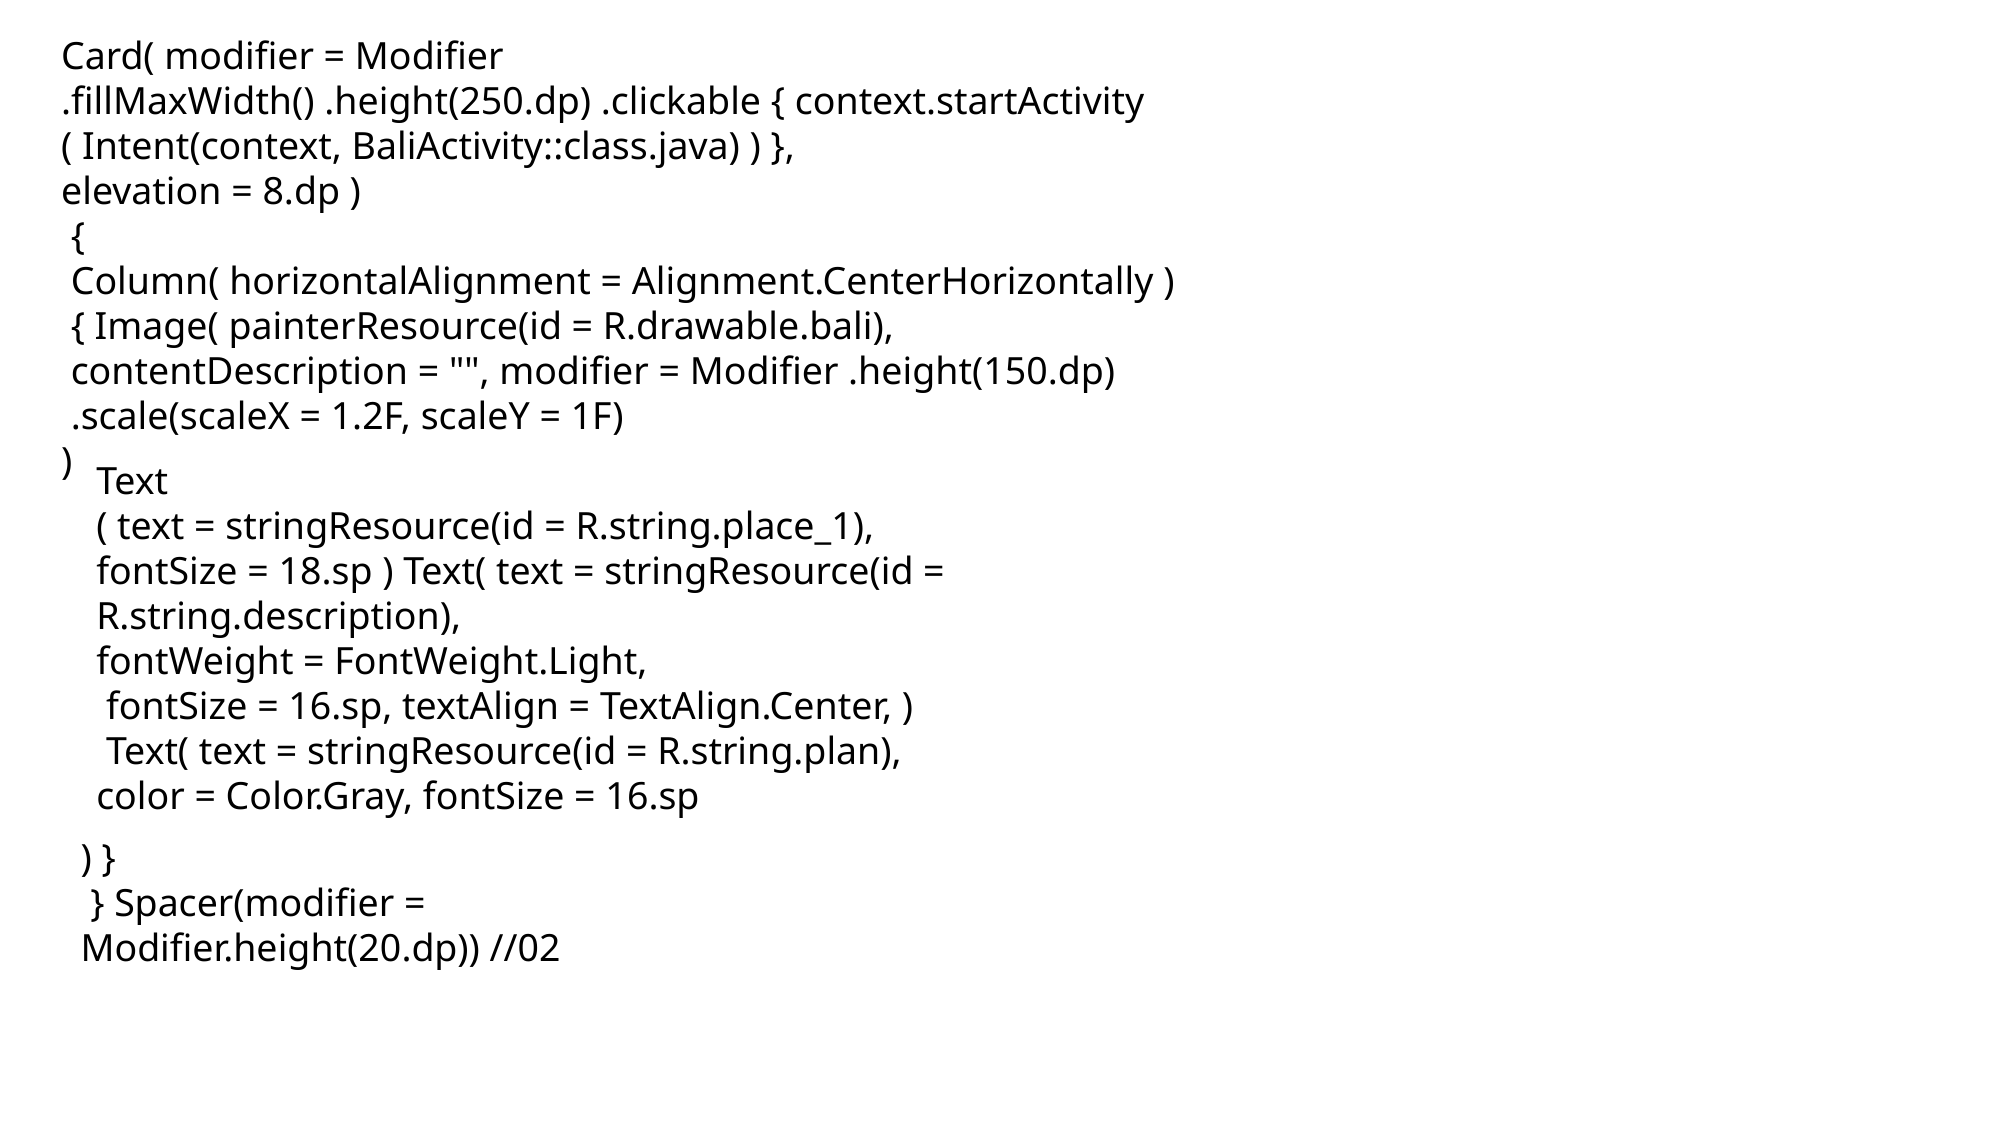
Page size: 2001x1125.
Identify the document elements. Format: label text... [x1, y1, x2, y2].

text_box Text ( text = stringResource(id = R.string.place_1), fontSize = 18.sp ) Text( text = stringResource(id = R.string.description), fontWeight = FontWeight.Light, fontSize = 16.sp, textAlign = TextAlign.Center, ) Text( text = stringResource(id = R.string.plan), color = Color.Gray, fontSize = 16.sp [81, 449, 1112, 828]
text_box ) } } Spacer(modifier = Modifier.height(20.dp)) //02 [65, 826, 887, 979]
text_box Card( modifier = Modifier .fillMaxWidth() .height(250.dp) .clickable { context.startActivity ( Intent(context, BaliActivity::class.java) ) }, elevation = 8.dp ) { Column( horizontalAlignment = Alignment.CenterHorizontally ) { Image( painterResource(id = R.drawable.bali), contentDescription = "", modifier = Modifier .height(150.dp) .scale(scaleX = 1.2F, scaleY = 1F) ) [46, 24, 1417, 495]
